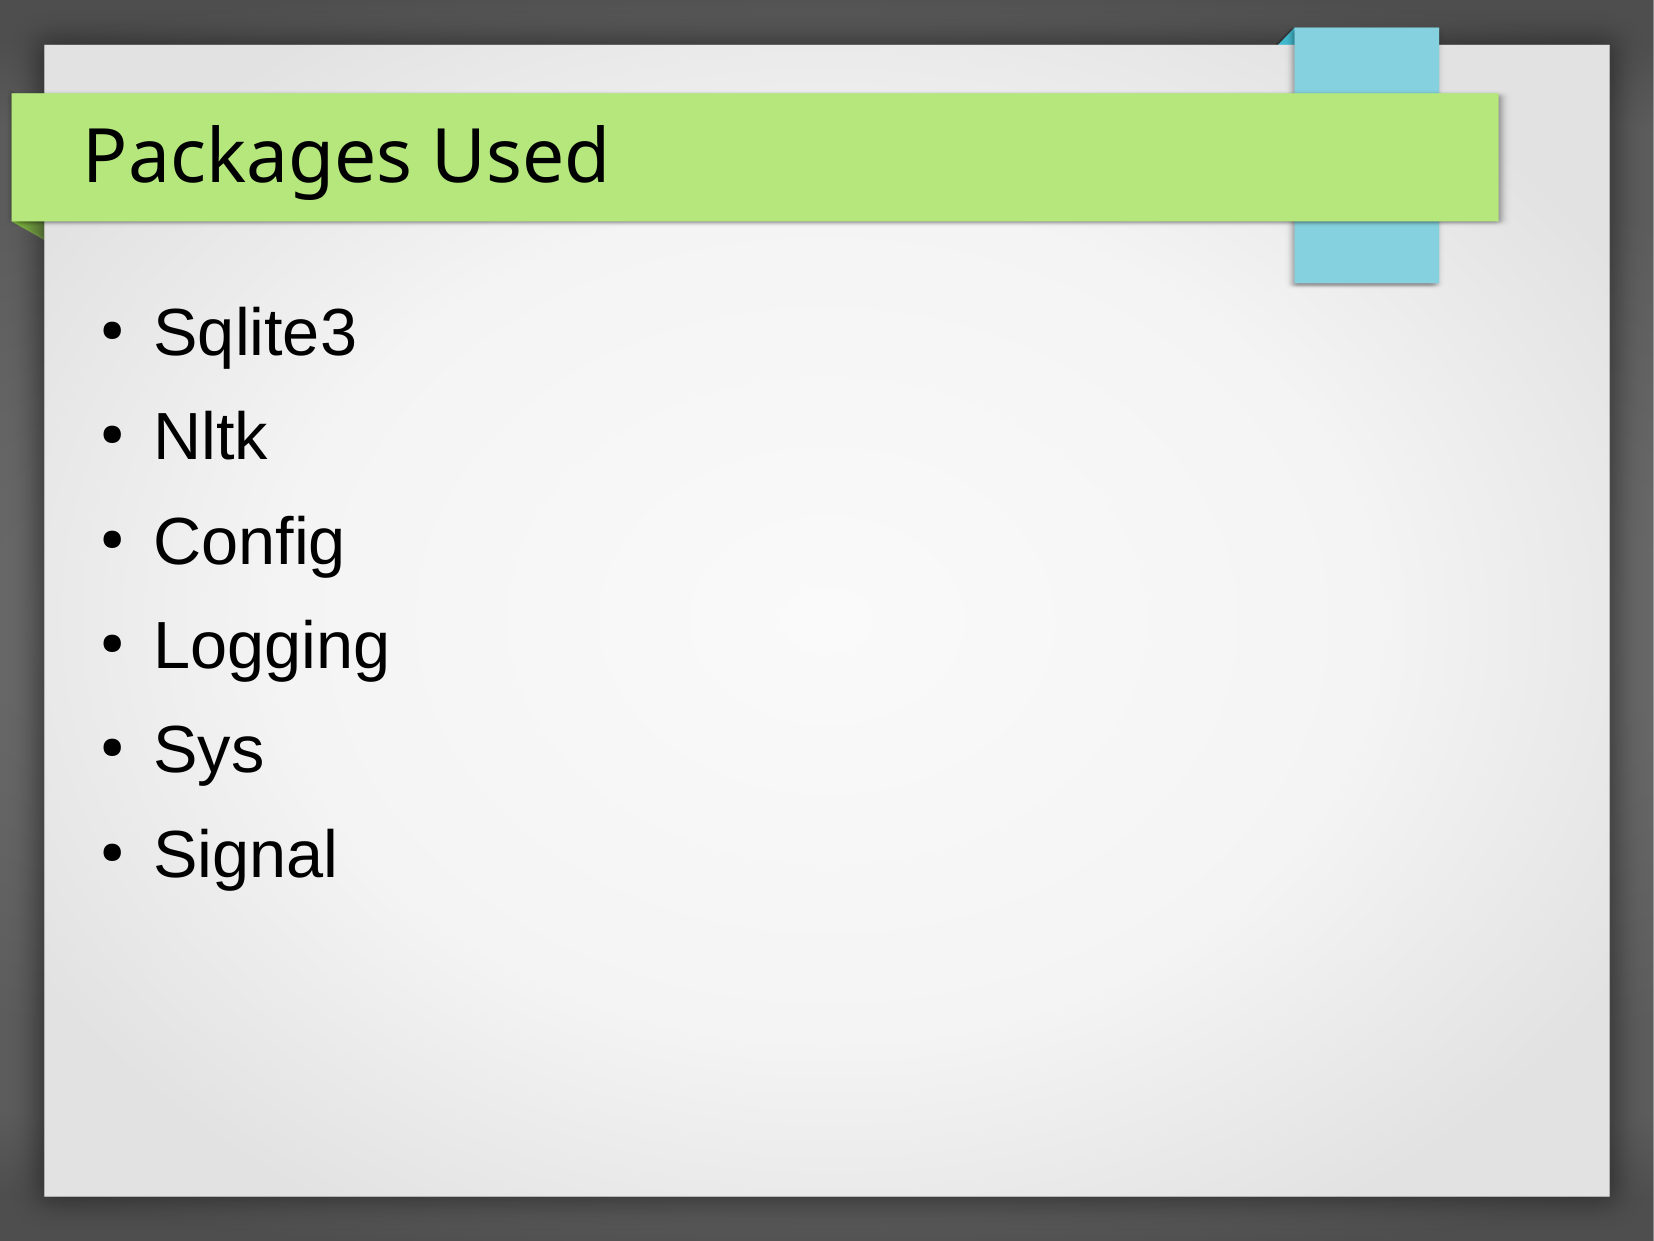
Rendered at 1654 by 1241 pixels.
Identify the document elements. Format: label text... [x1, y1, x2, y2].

list Sqlite3 Nltk Config Logging Sys Signal [82, 295, 1571, 1015]
title Packages Used [82, 94, 1264, 213]
picture [0, 0, 1654, 1241]
